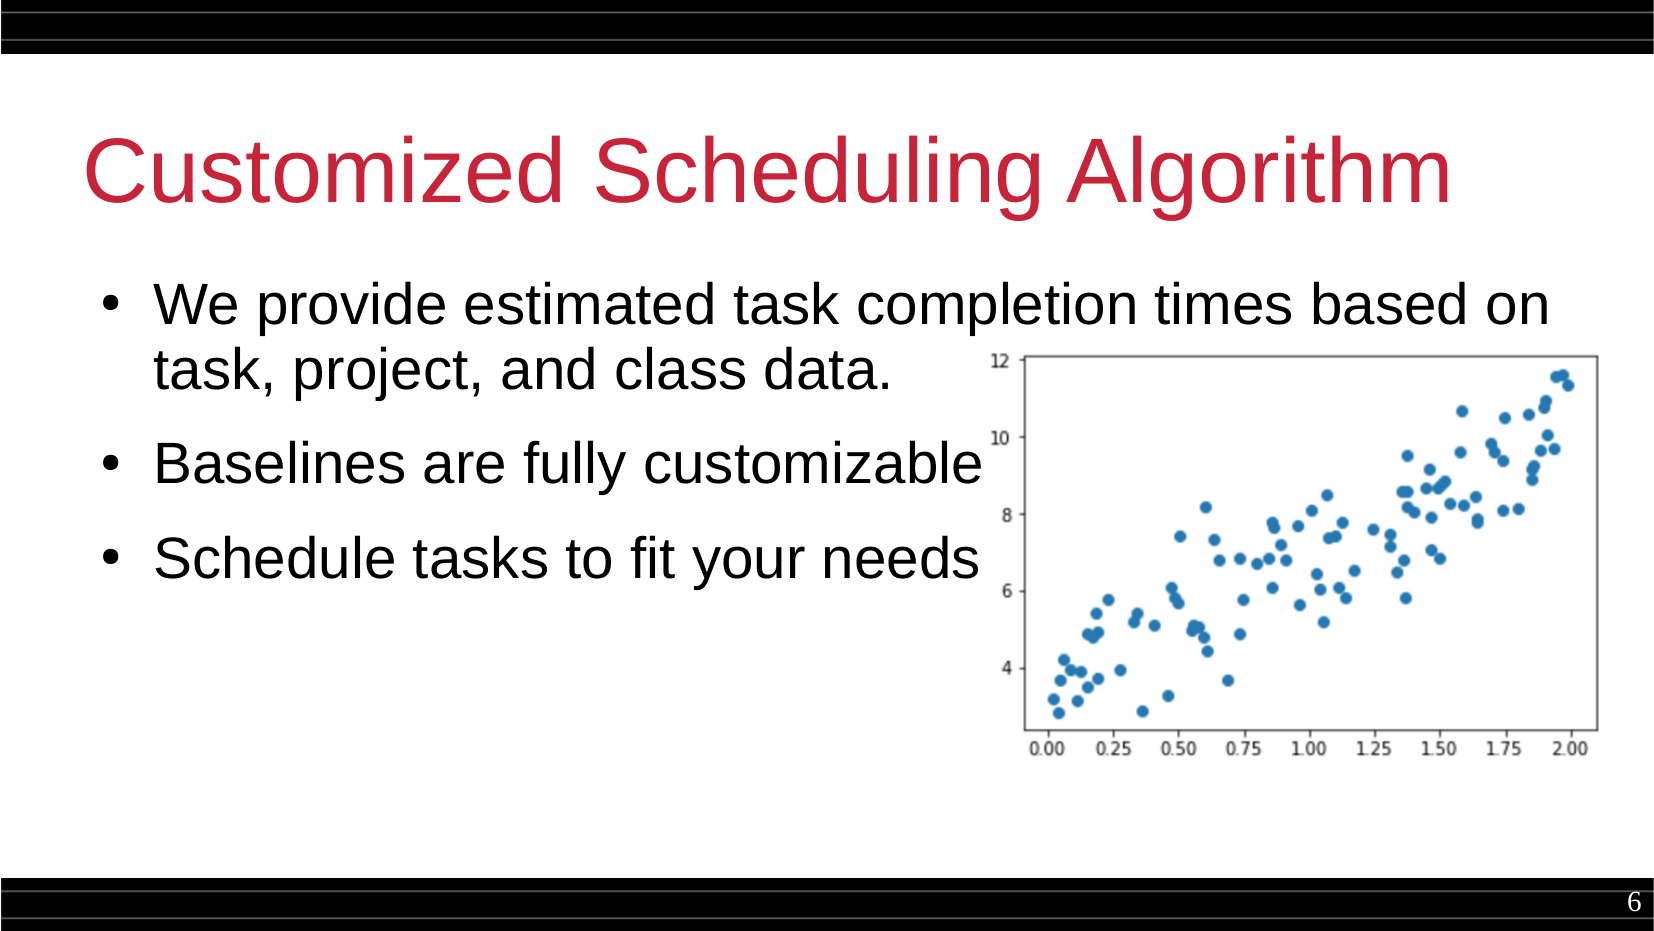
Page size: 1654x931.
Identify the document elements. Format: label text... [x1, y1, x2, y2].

title Customized Scheduling Algorithm [82, 92, 1571, 249]
picture [1571, 336, 1627, 778]
picture [1, 0, 1654, 54]
list We provide estimated task completion times based on task, project, and class data. Baselines are fully customizable Schedule tasks to fit your needs [82, 271, 1571, 851]
picture [1, 878, 1654, 931]
